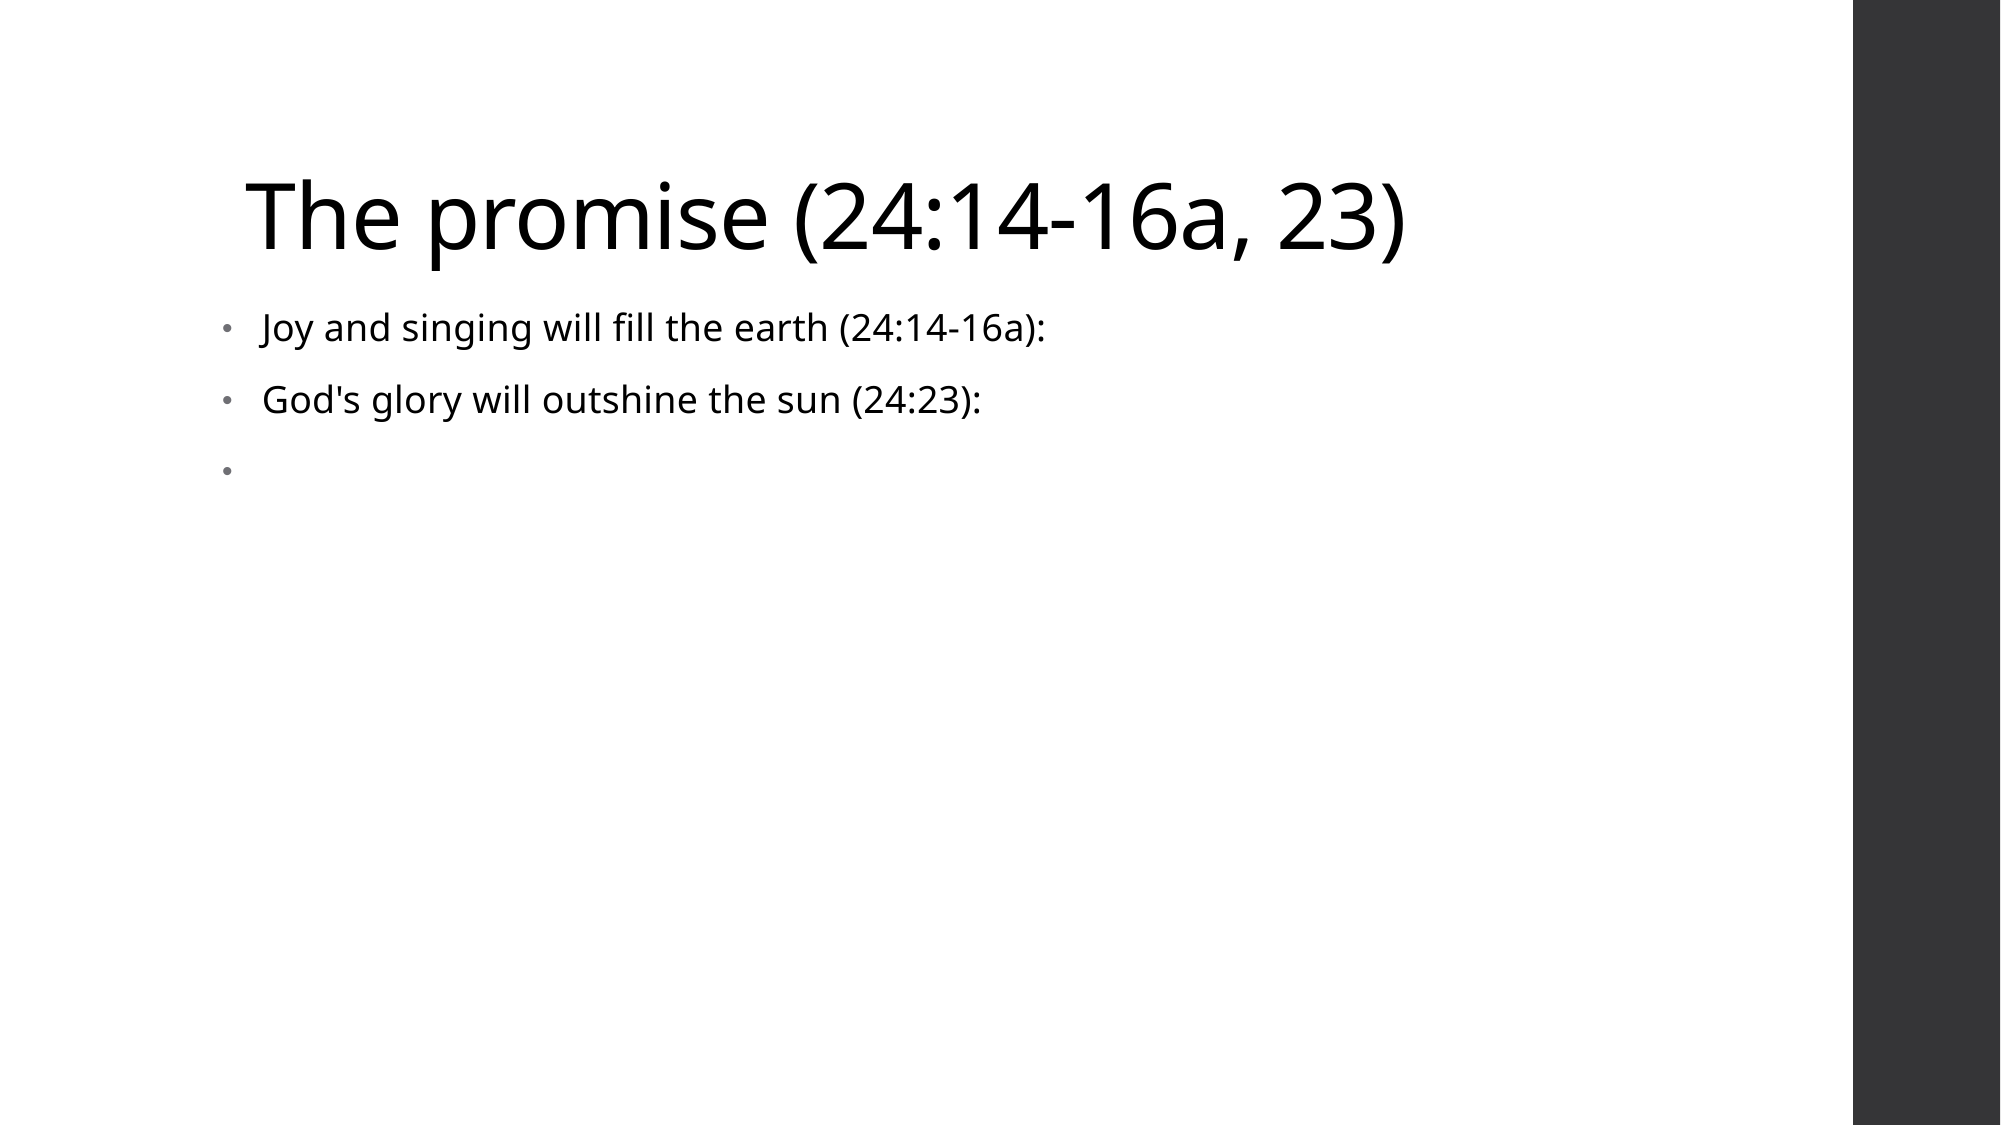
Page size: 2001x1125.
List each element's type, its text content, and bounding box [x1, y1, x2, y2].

list Joy and singing will fill the earth (24:14-16a): God's glory will outshine the sun (24:23): [206, 299, 1617, 1014]
title The promise (24:14-16a, 23) [206, 60, 1797, 278]
